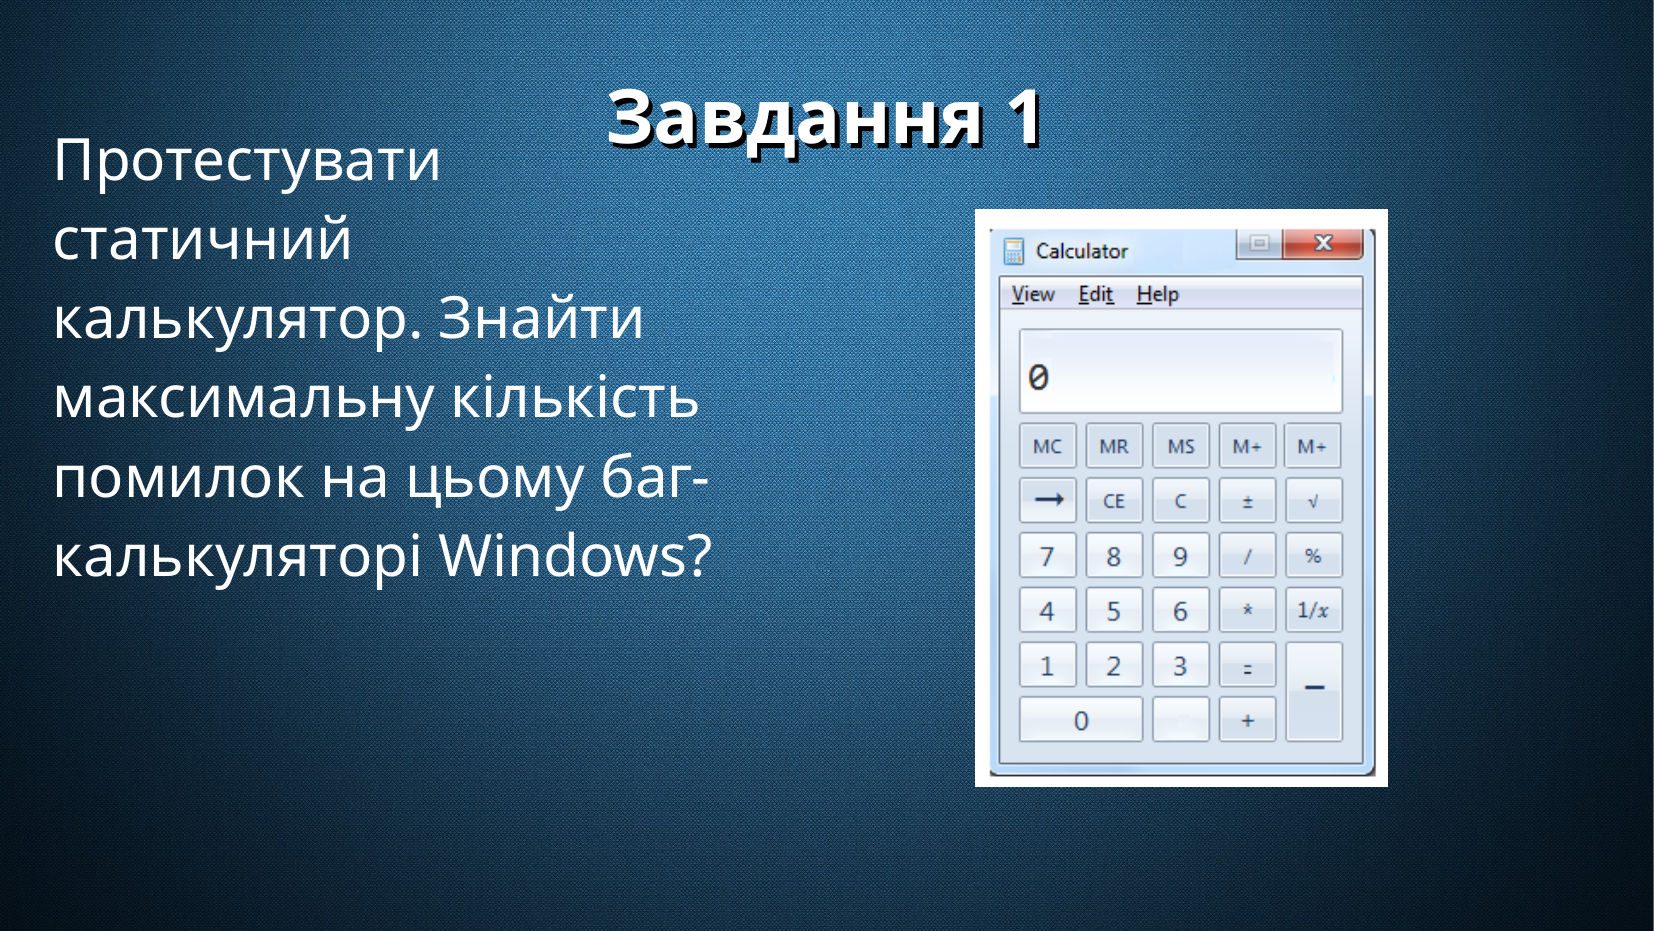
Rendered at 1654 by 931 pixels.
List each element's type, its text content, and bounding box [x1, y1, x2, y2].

picture [0, 0, 1654, 931]
title Завдання 1 [721, 37, 1571, 193]
subtitle Протестувати статичний калькулятор. Знайти максимальну кількість помилок на цьому баг-калькуляторі Windows? [52, 37, 721, 675]
